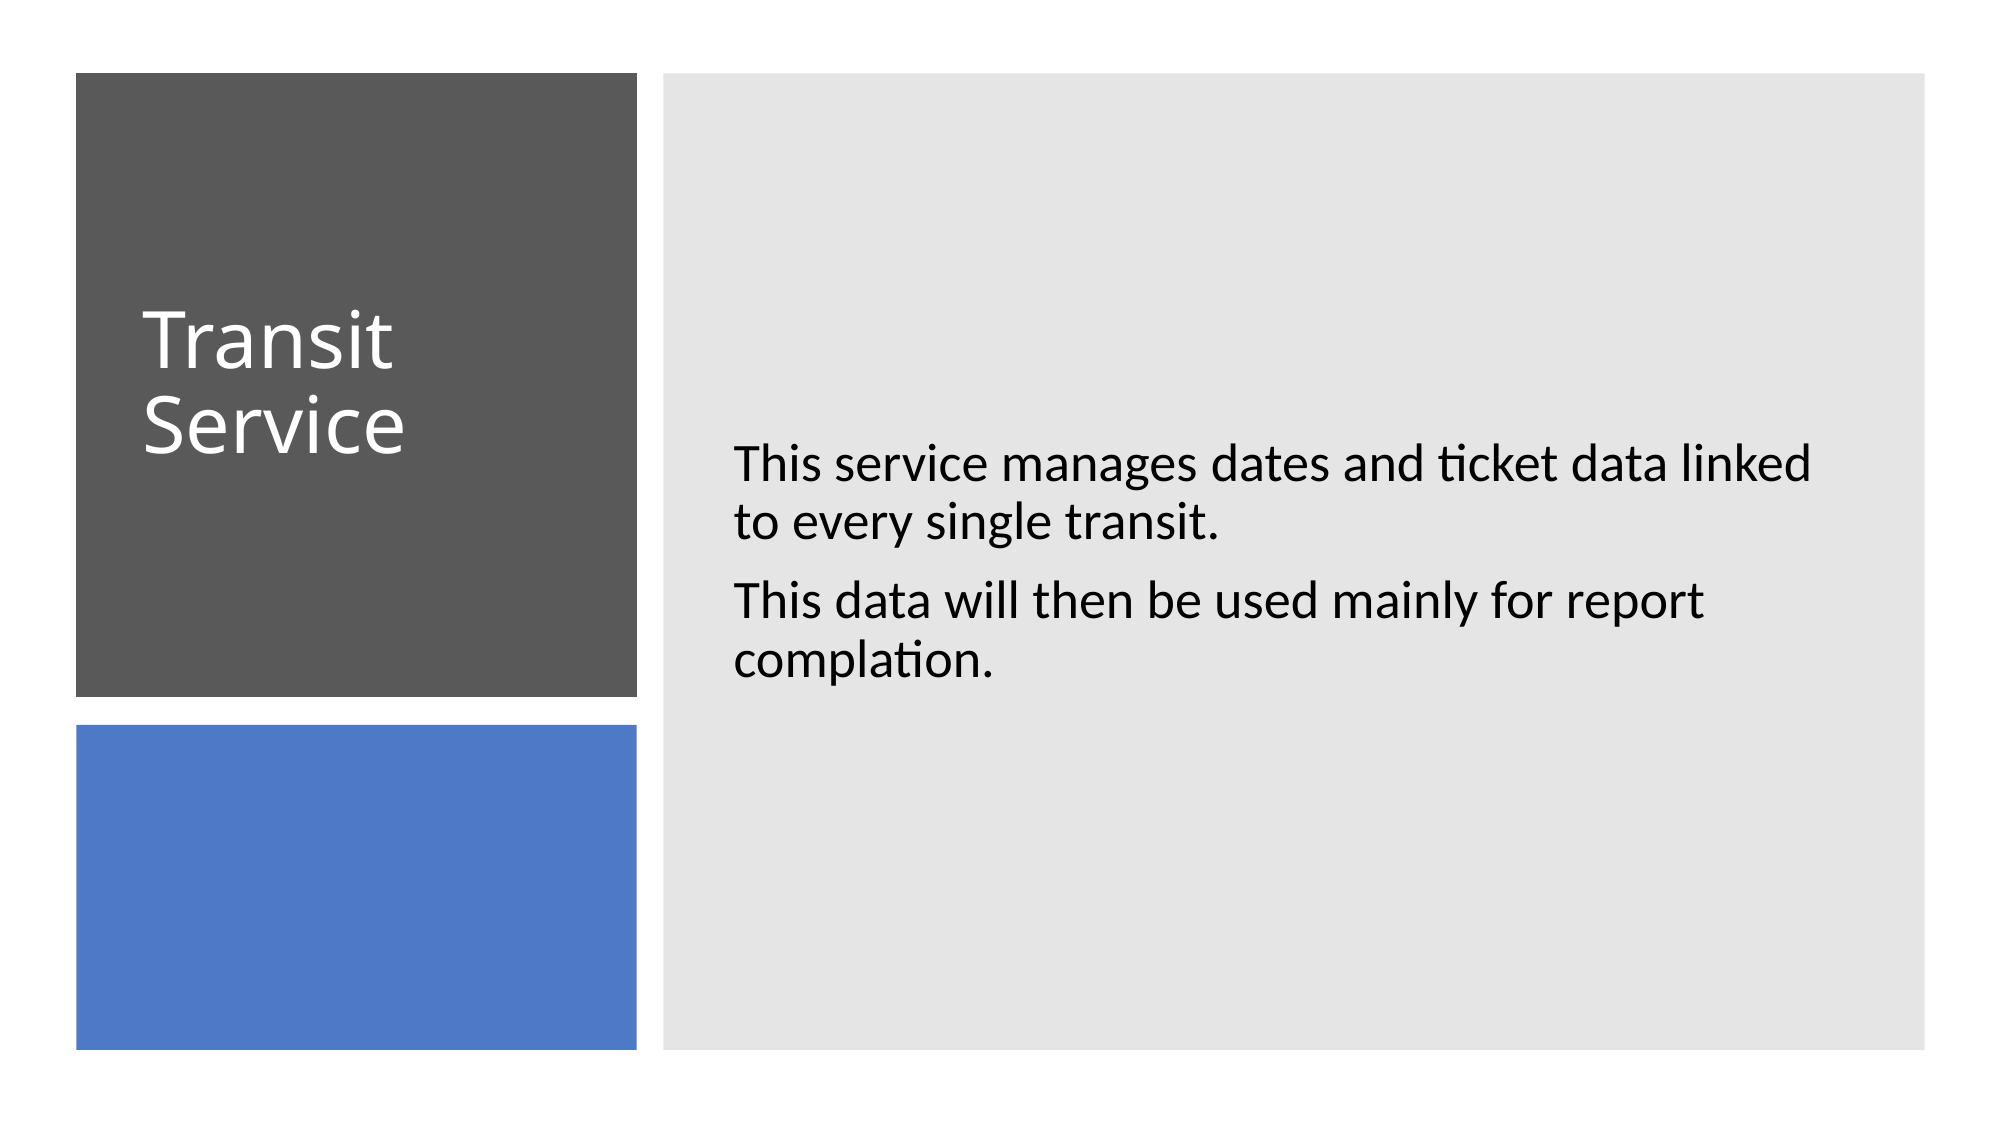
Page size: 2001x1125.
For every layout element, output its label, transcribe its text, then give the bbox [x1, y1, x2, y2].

list This service manages dates and ticket data linked to every single transit. This data will then be used mainly for report complation. [718, 112, 1873, 1011]
text_box [76, 73, 637, 697]
text_box [663, 73, 1925, 1050]
title Transit Service [127, 120, 595, 652]
text_box [76, 725, 637, 1050]
